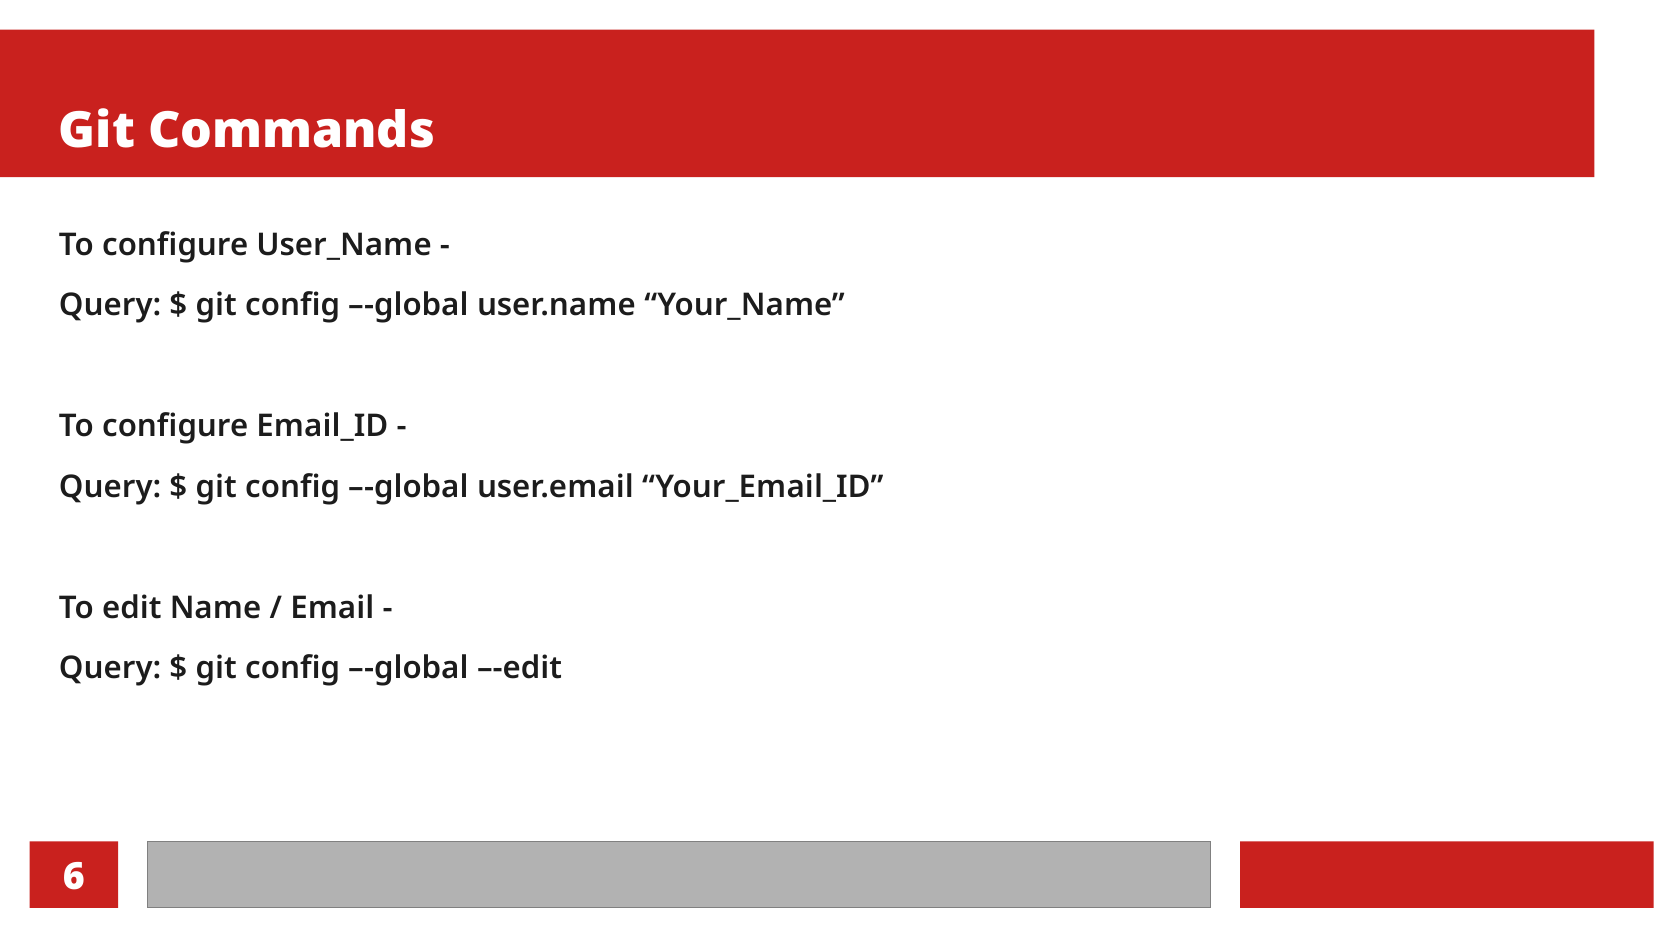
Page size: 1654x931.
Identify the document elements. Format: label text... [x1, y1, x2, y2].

title Git Commands [59, 44, 1595, 163]
list To configure User_Name - Query: $ git config –-global user.name “Your_Name” To configure Email_ID - Query: $ git config –-global user.email “Your_Email_ID” To edit Name / Email - Query: $ git config –-global –-edit [59, 221, 1565, 798]
